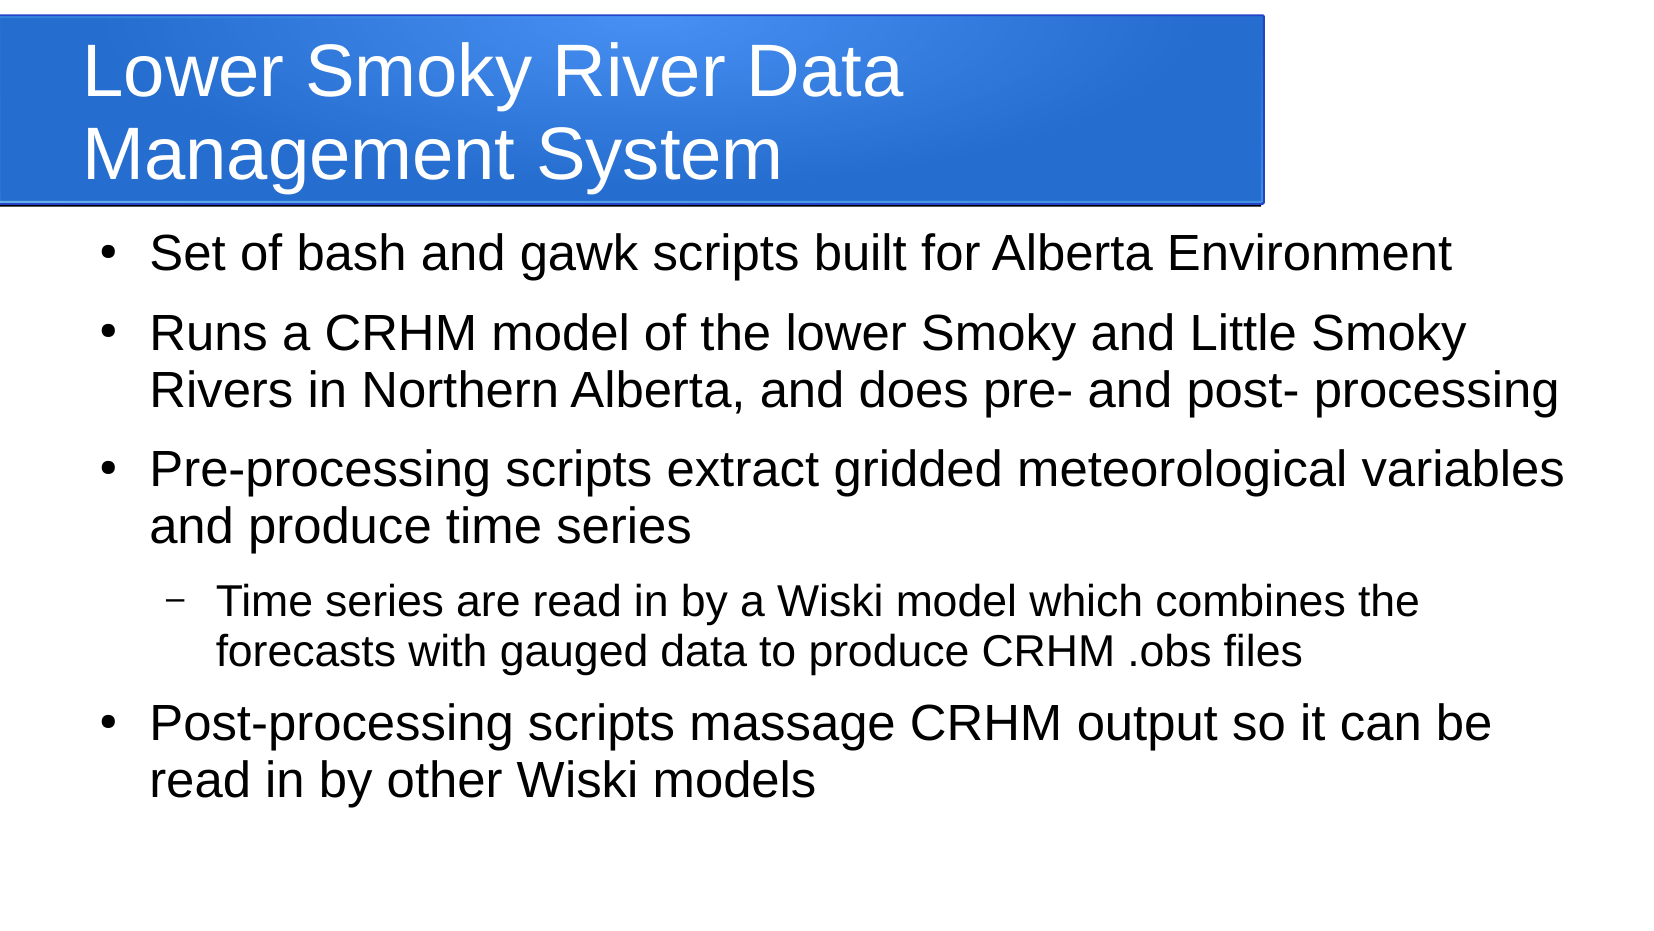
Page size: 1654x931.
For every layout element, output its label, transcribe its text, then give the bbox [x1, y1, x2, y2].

list Set of bash and gawk scripts built for Alberta Environment Runs a CRHM model of the lower Smoky and Little Smoky Rivers in Northern Alberta, and does pre- and post- processing Pre-processing scripts extract gridded meteorological variables and produce time series Time series are read in by a Wiski model which combines the forecasts with gauged data to produce CRHM .obs files Post-processing scripts massage CRHM output so it can be read in by other Wiski models [82, 224, 1571, 871]
title Lower Smoky River Data Management System [82, 29, 1235, 195]
